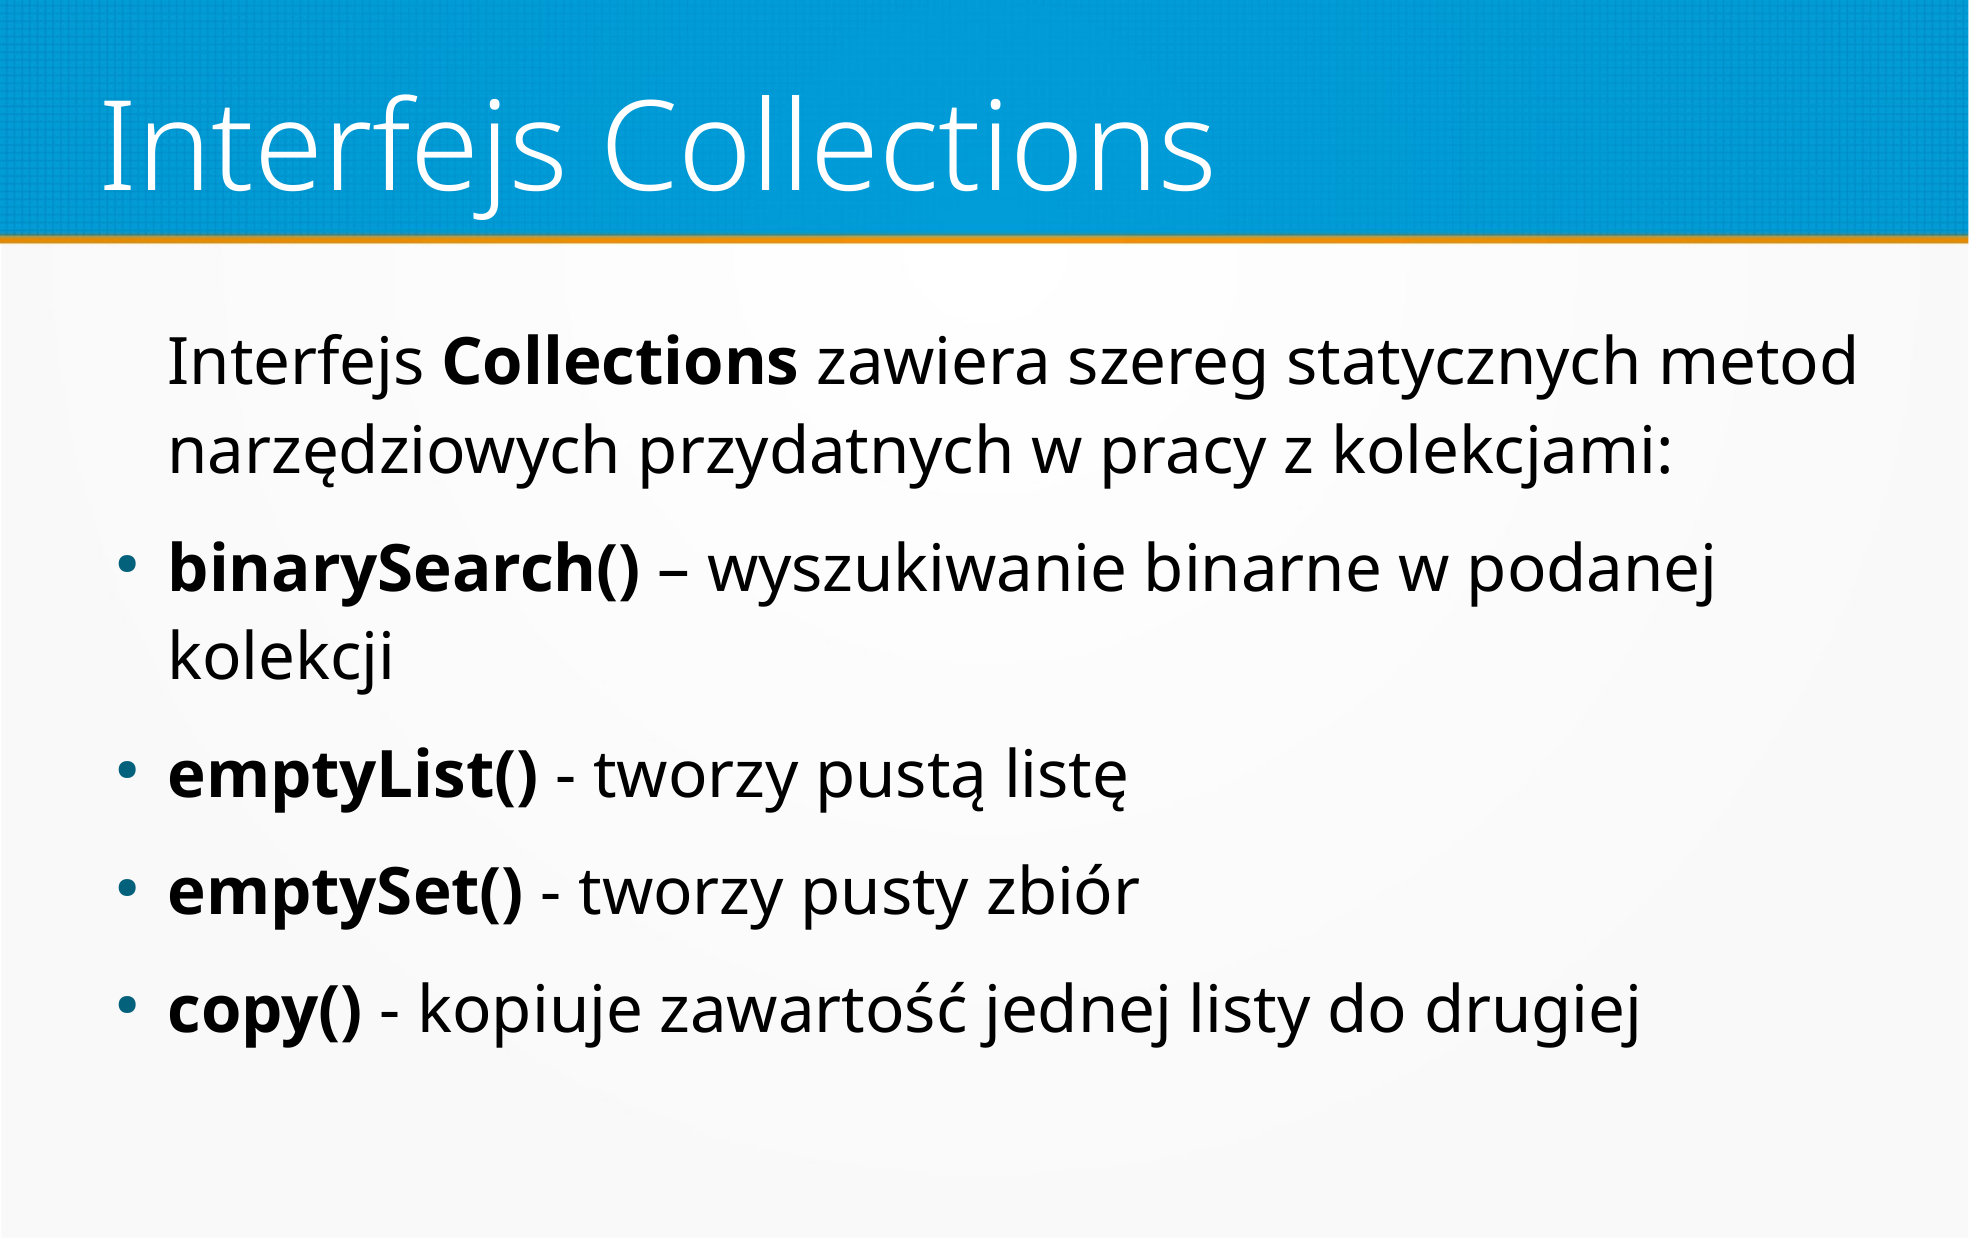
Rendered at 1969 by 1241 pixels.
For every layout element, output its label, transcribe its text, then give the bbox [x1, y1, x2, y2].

title Interfejs Collections [98, 19, 1870, 227]
list Interfejs Collections zawiera szereg statycznych metod narzędziowych przydatnych w pracy z kolekcjami: binarySearch() – wyszukiwanie binarne w podanej kolekcji emptyList() - tworzy pustą listę emptySet() - tworzy pusty zbiór copy() - kopiuje zawartość jednej listy do drugiej [98, 315, 1861, 1081]
picture [0, 233, 1969, 1241]
